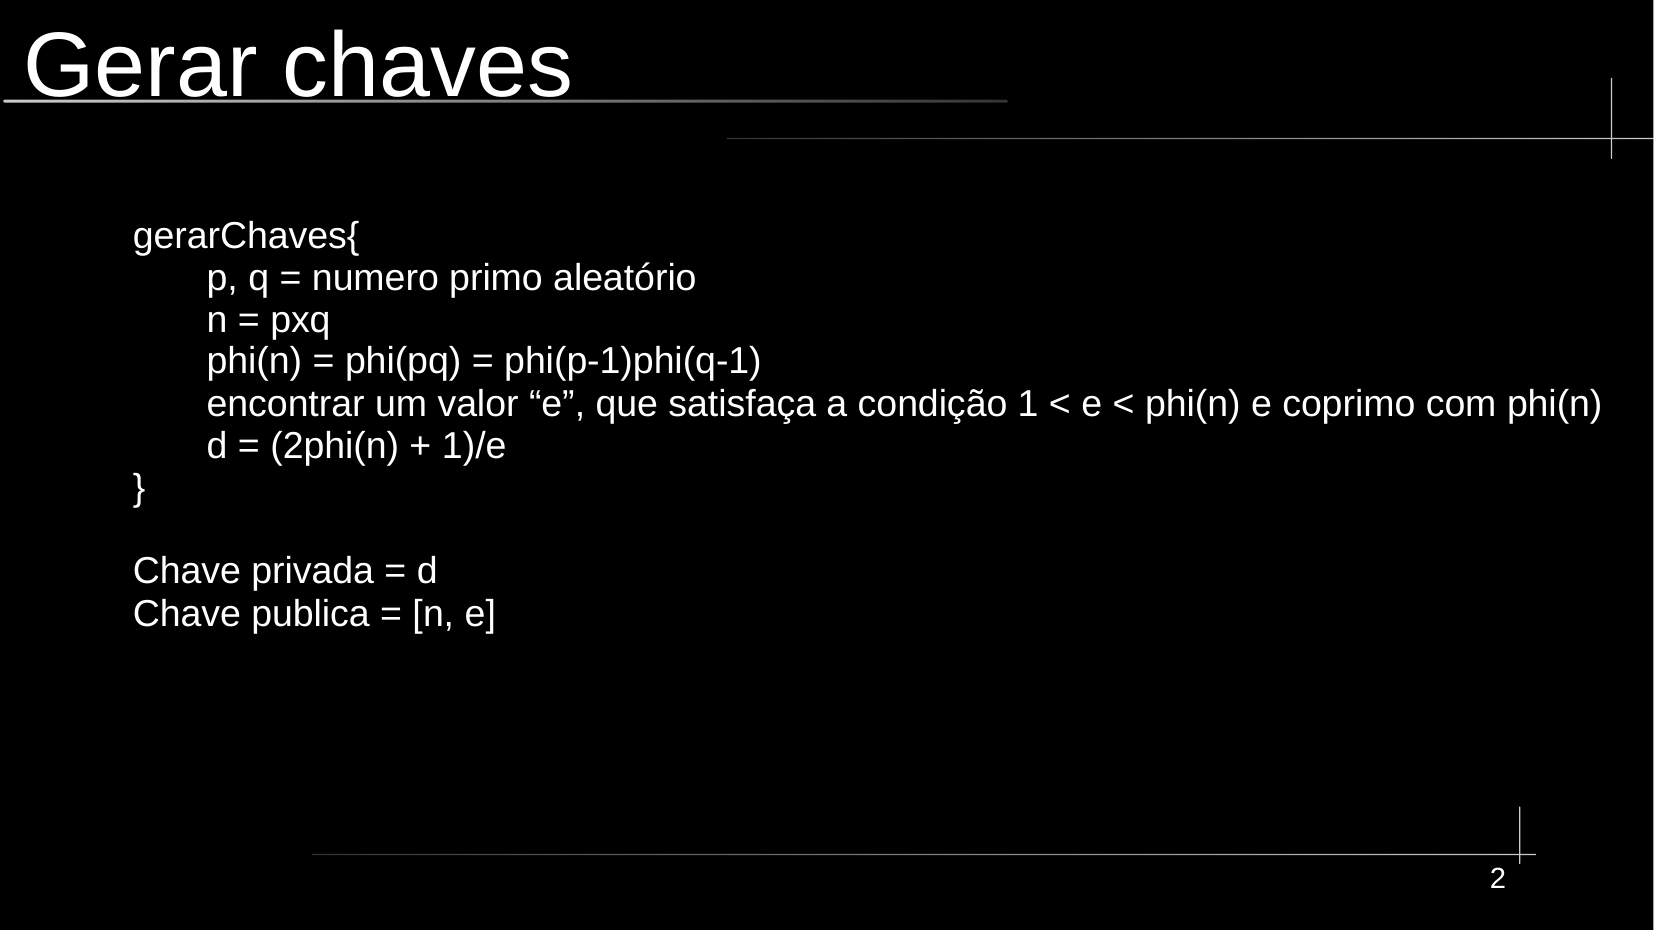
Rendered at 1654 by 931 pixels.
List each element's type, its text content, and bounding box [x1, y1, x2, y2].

text_box gerarChaves{ p, q = numero primo aleatório n = pxq phi(n) = phi(pq) = phi(p-1)phi(q-1) encontrar um valor “e”, que satisfaça a condição 1 < e < phi(n) e coprimo com phi(n) d = (2phi(n) + 1)/e } Chave privada = d Chave publica = [n, e] [118, 206, 1625, 684]
title Gerar chaves [23, 11, 1589, 119]
